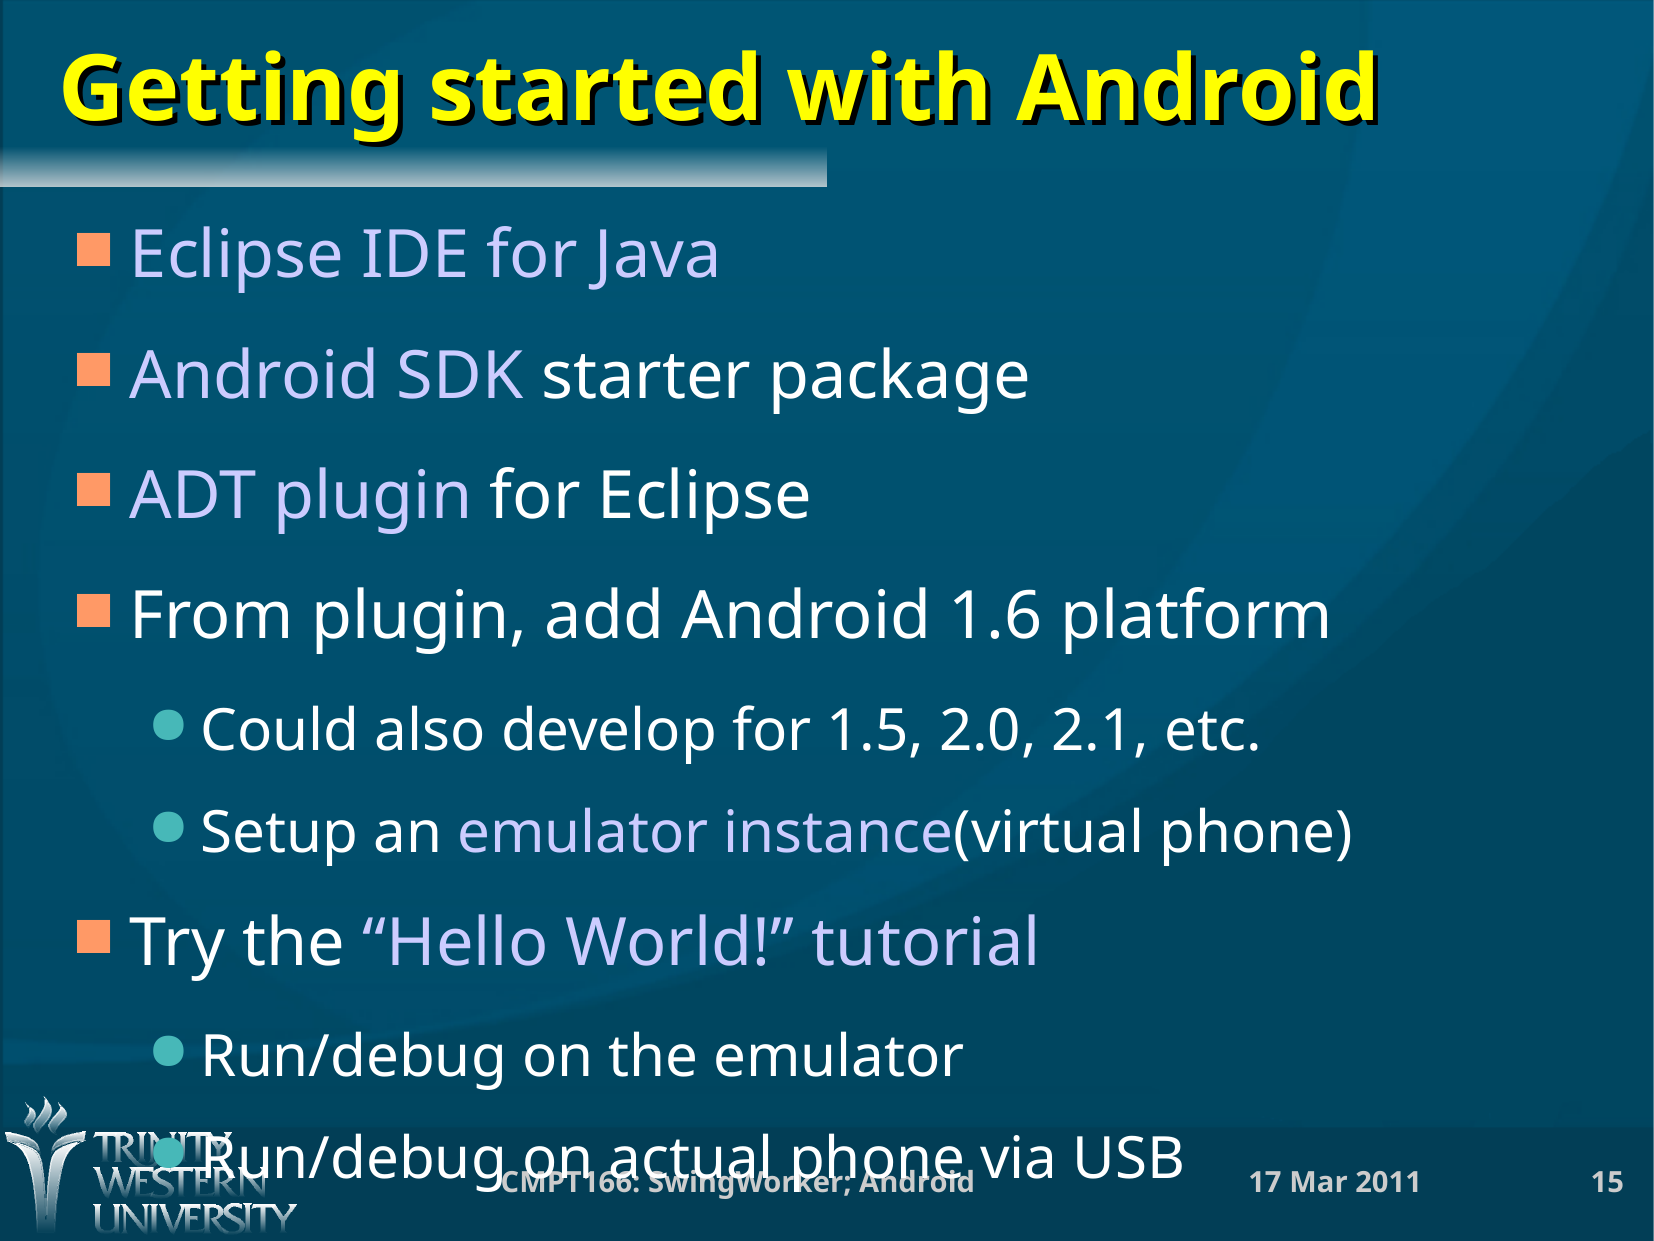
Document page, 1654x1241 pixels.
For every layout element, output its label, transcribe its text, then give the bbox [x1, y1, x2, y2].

list Eclipse IDE for Java Android SDK starter package ADT plugin for Eclipse From plugin, add Android 1.6 platform Could also develop for 1.5, 2.0, 2.1, etc. Setup an emulator instance(virtual phone) Try the “Hello World!” tutorial Run/debug on the emulator Run/debug on actual phone via USB [59, 206, 1625, 1086]
text_box Source: d.android.com [0, 154, 827, 158]
title Getting started with Android [59, 19, 1595, 148]
picture [38, 1227, 54, 1232]
